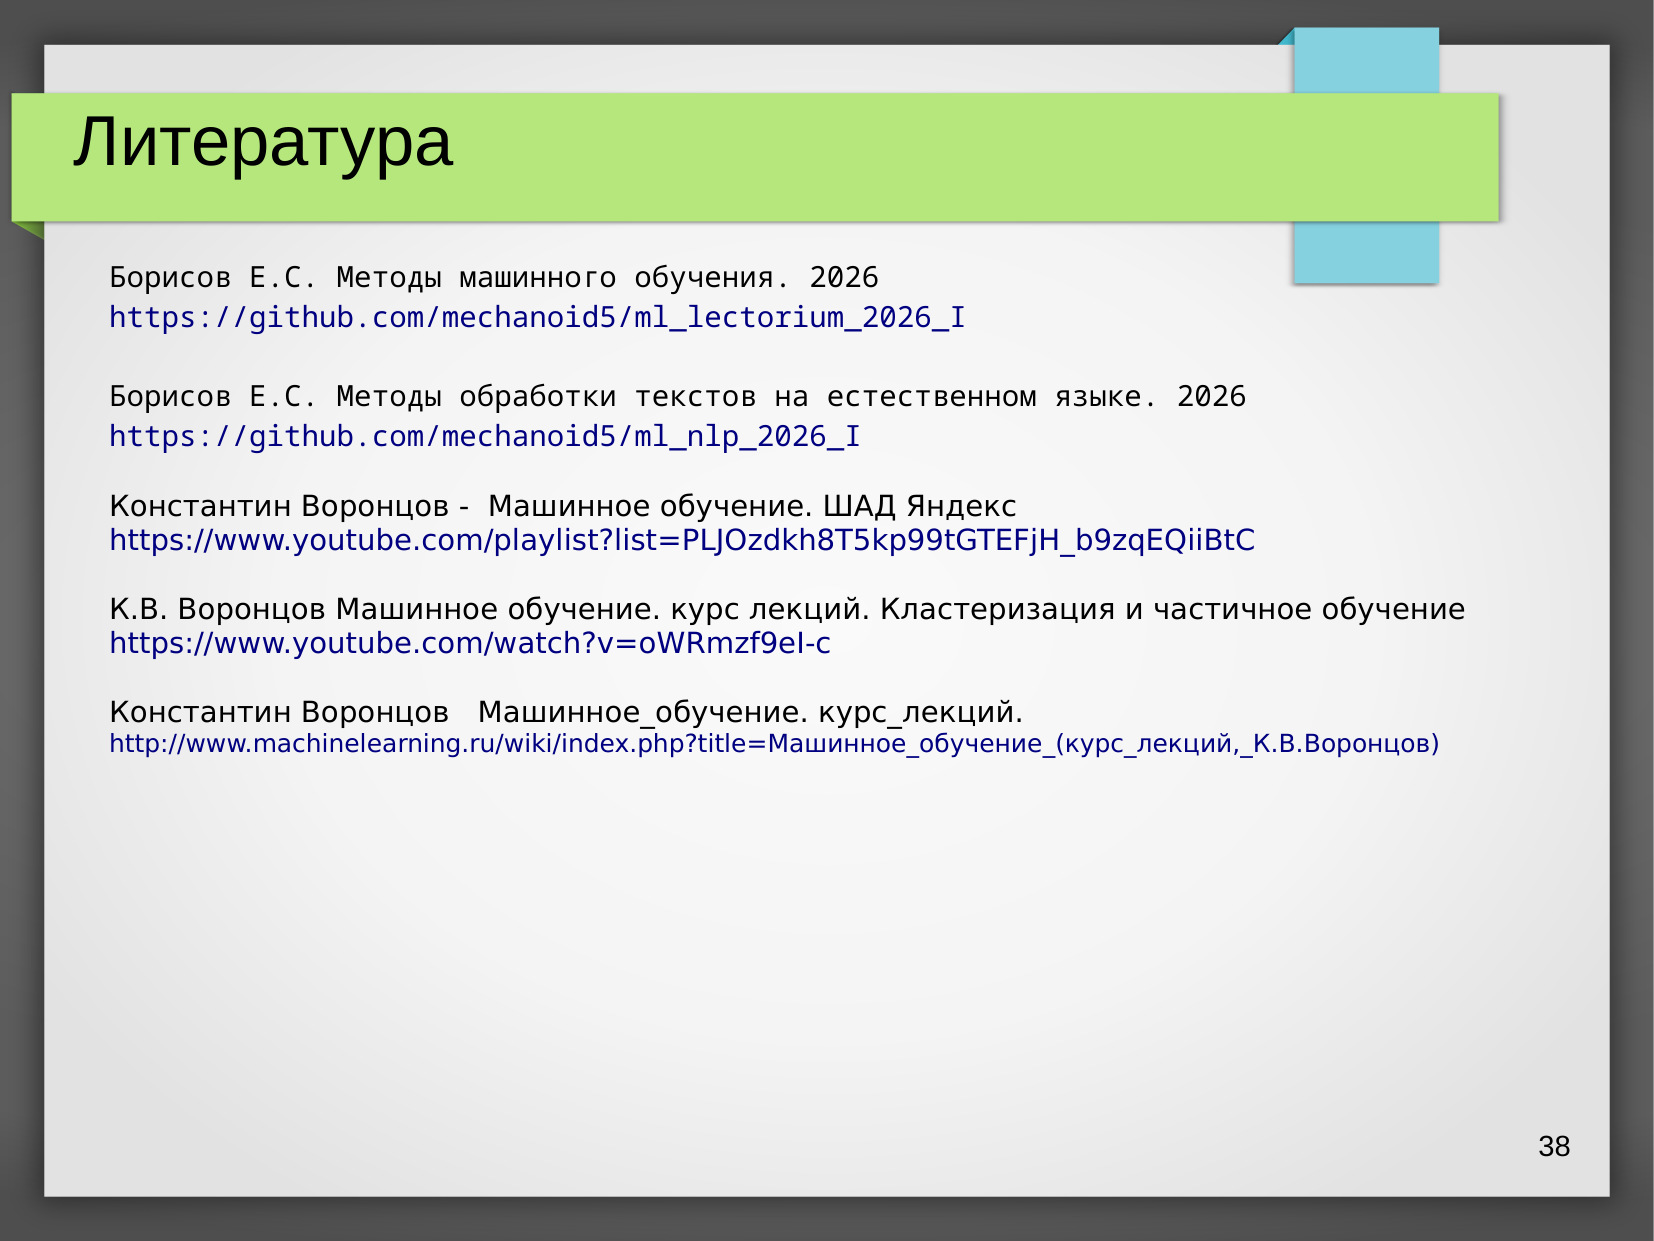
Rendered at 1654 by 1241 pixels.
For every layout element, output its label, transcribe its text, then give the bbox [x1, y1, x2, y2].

text_box Борисов Е.С. Методы машинного обучения. 2026 https://github.com/mechanoid5/ml_lectorium_2026_I Борисов Е.С. Методы обработки текстов на естественном языке. 2026 https://github.com/mechanoid5/ml_nlp_2026_I Константин Воронцов - Машинное обучение. ШАД Яндекс https://www.youtube.com/playlist?list=PLJOzdkh8T5kp99tGTEFjH_b9zqEQiiBtC К.В. Воронцов Машинное обучение. курс лекций. Кластеризация и частичное обучение https://www.youtube.com/watch?v=oWRmzf9eI-c Константин Воронцов Машинное_обучение. курс_лекций. http://www.machinelearning.ru/wiki/index.php?title=Машинное_обучение_(курс_лекций,_К.В.Воронцов) [94, 249, 1619, 1111]
picture [0, 0, 1654, 1241]
text_box Литература [59, 94, 1004, 189]
